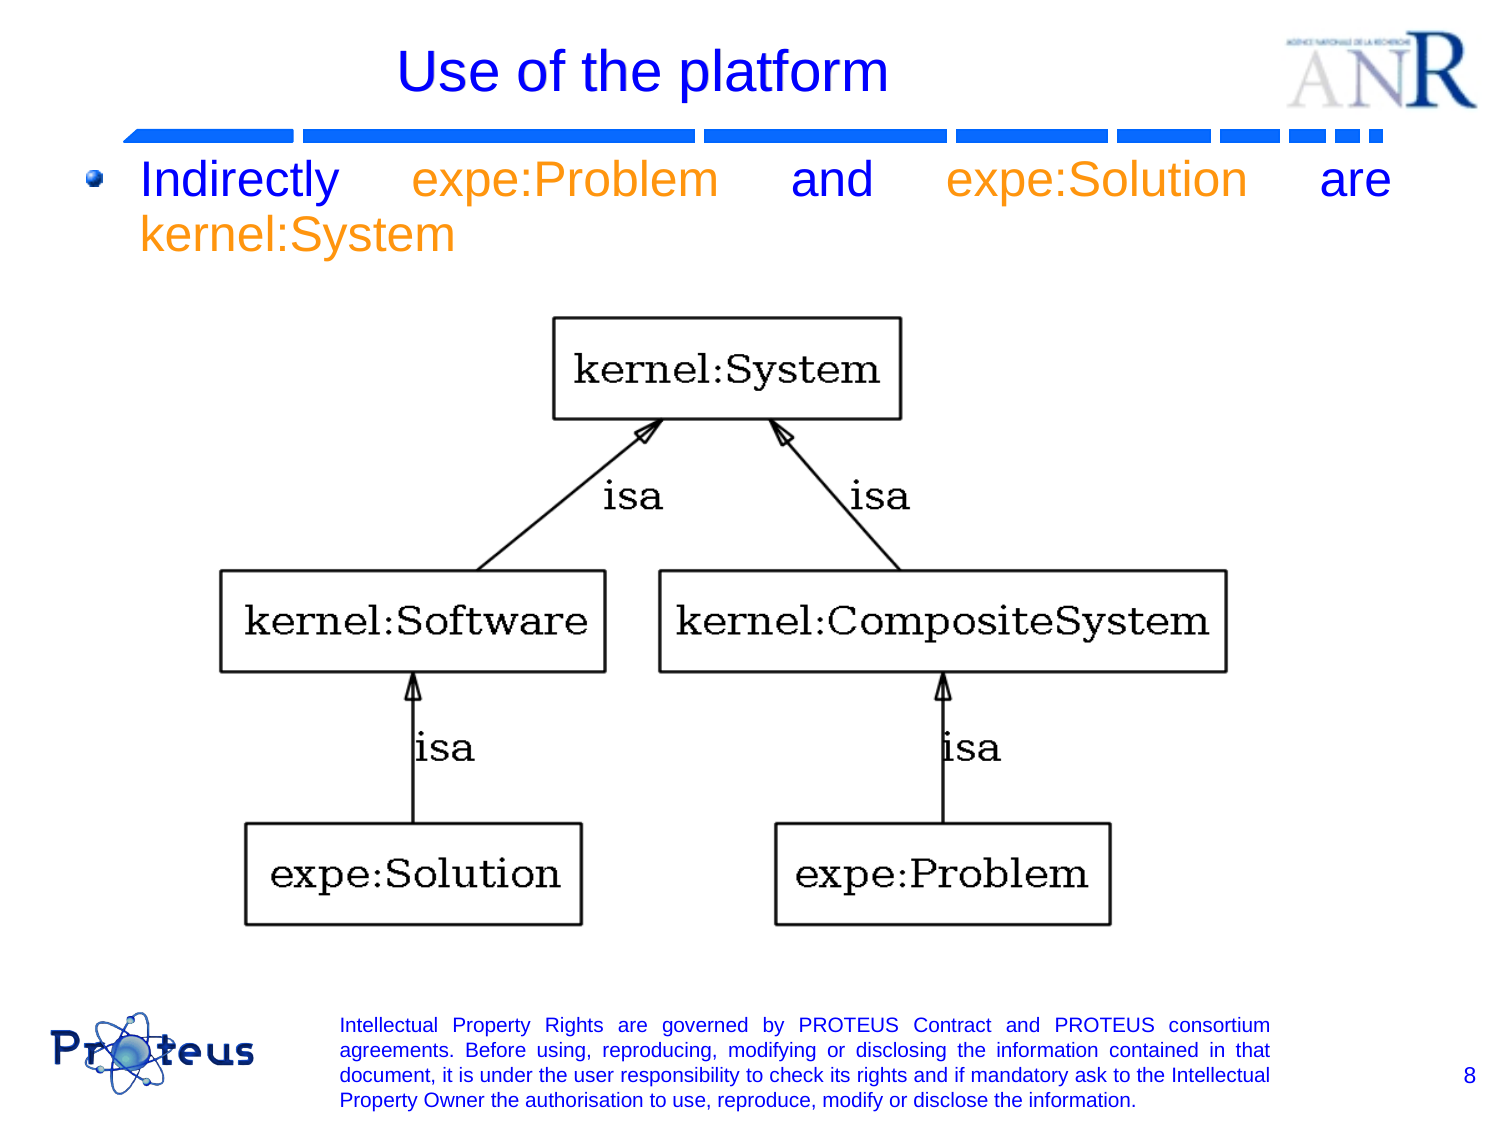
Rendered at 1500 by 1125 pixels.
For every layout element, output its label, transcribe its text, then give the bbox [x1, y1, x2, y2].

list Indirectly expe:Problem and expe:Solution are kernel:System [68, 150, 1393, 263]
picture [35, 1003, 272, 1101]
picture [1281, 27, 1484, 115]
title Use of the platform [23, 11, 1264, 130]
picture [173, 268, 1273, 977]
